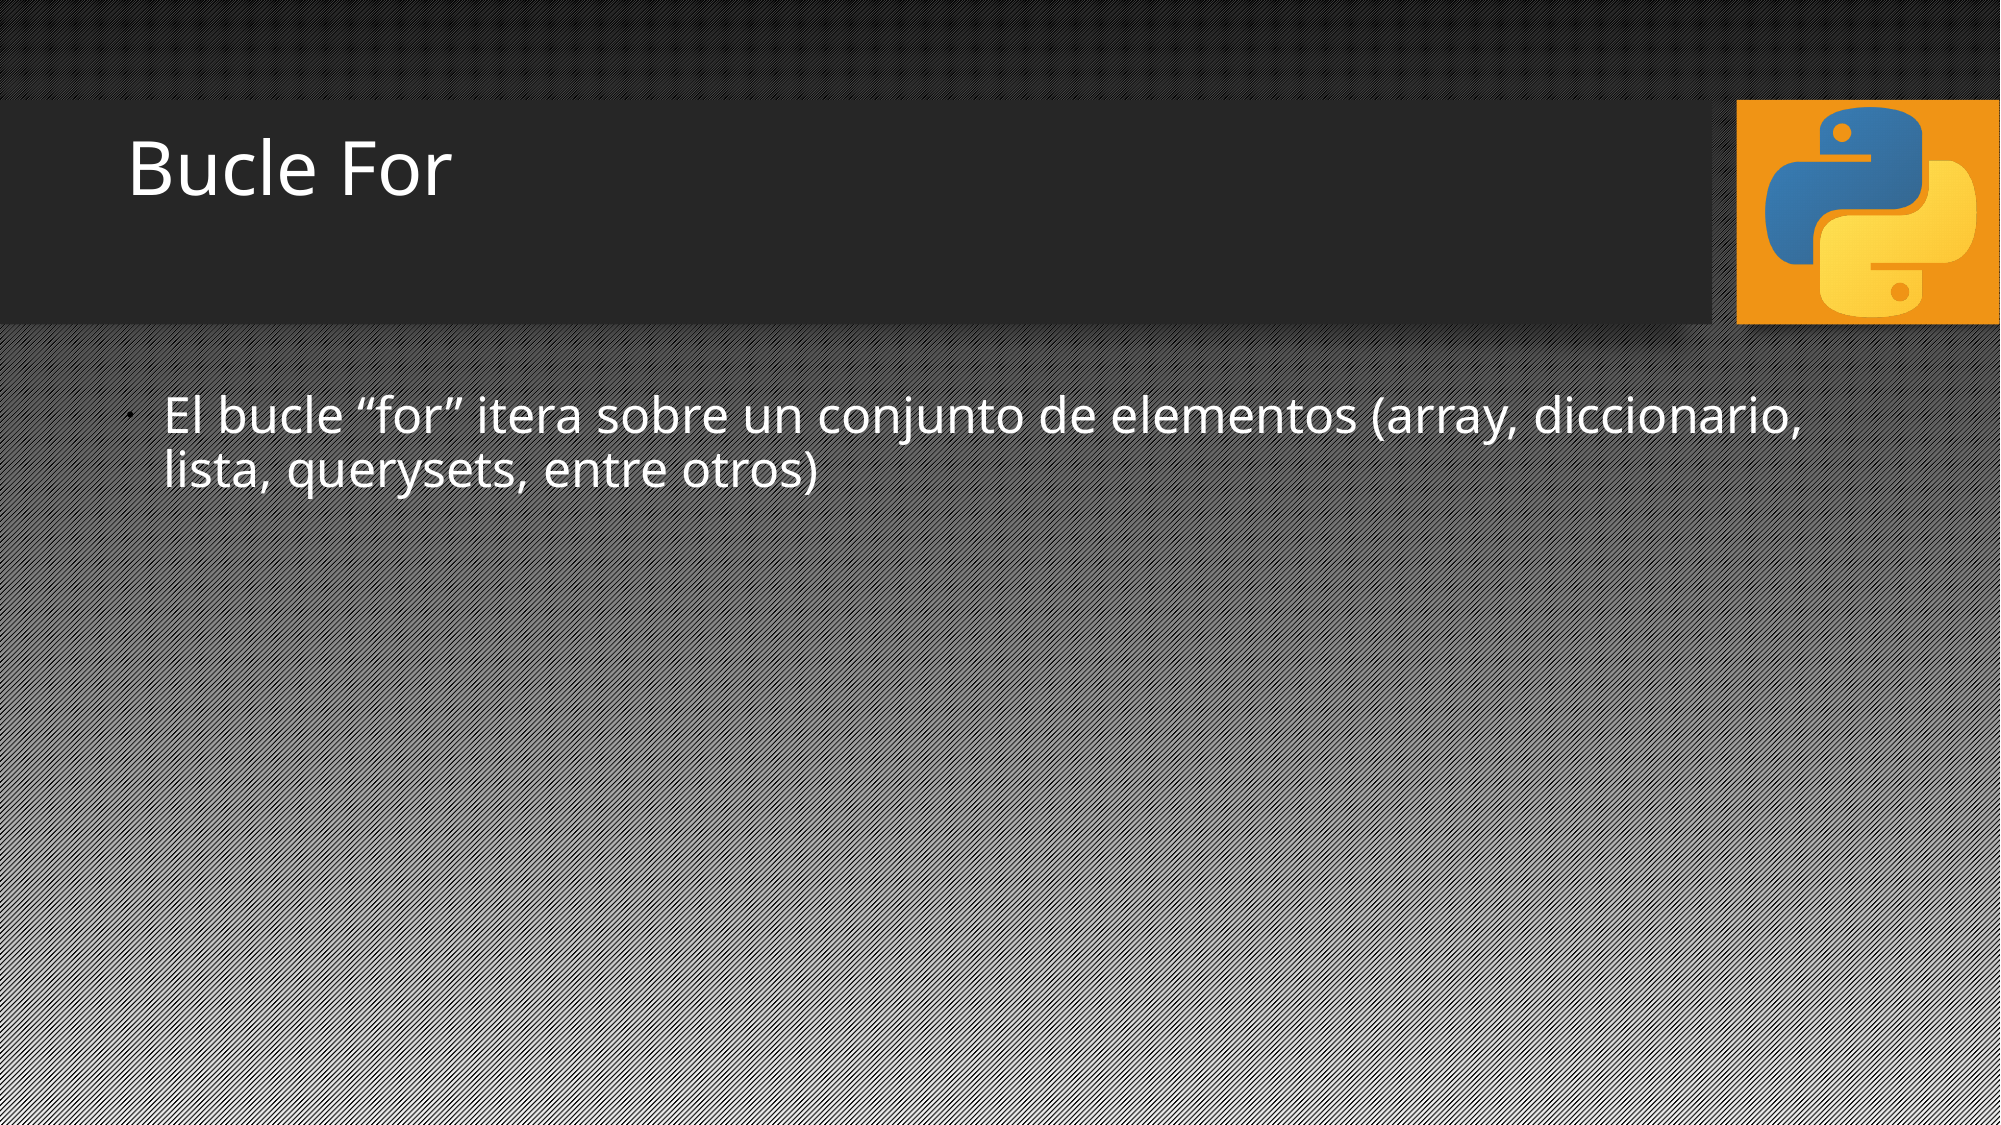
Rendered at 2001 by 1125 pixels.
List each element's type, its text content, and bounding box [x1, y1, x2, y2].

list El bucle “for” itera sobre un conjunto de elementos (array, diccionario, lista, querysets, entre otros) [111, 383, 1879, 1078]
picture [1765, 107, 1977, 318]
title Bucle For [111, 123, 1689, 301]
picture [0, 0, 2000, 1125]
